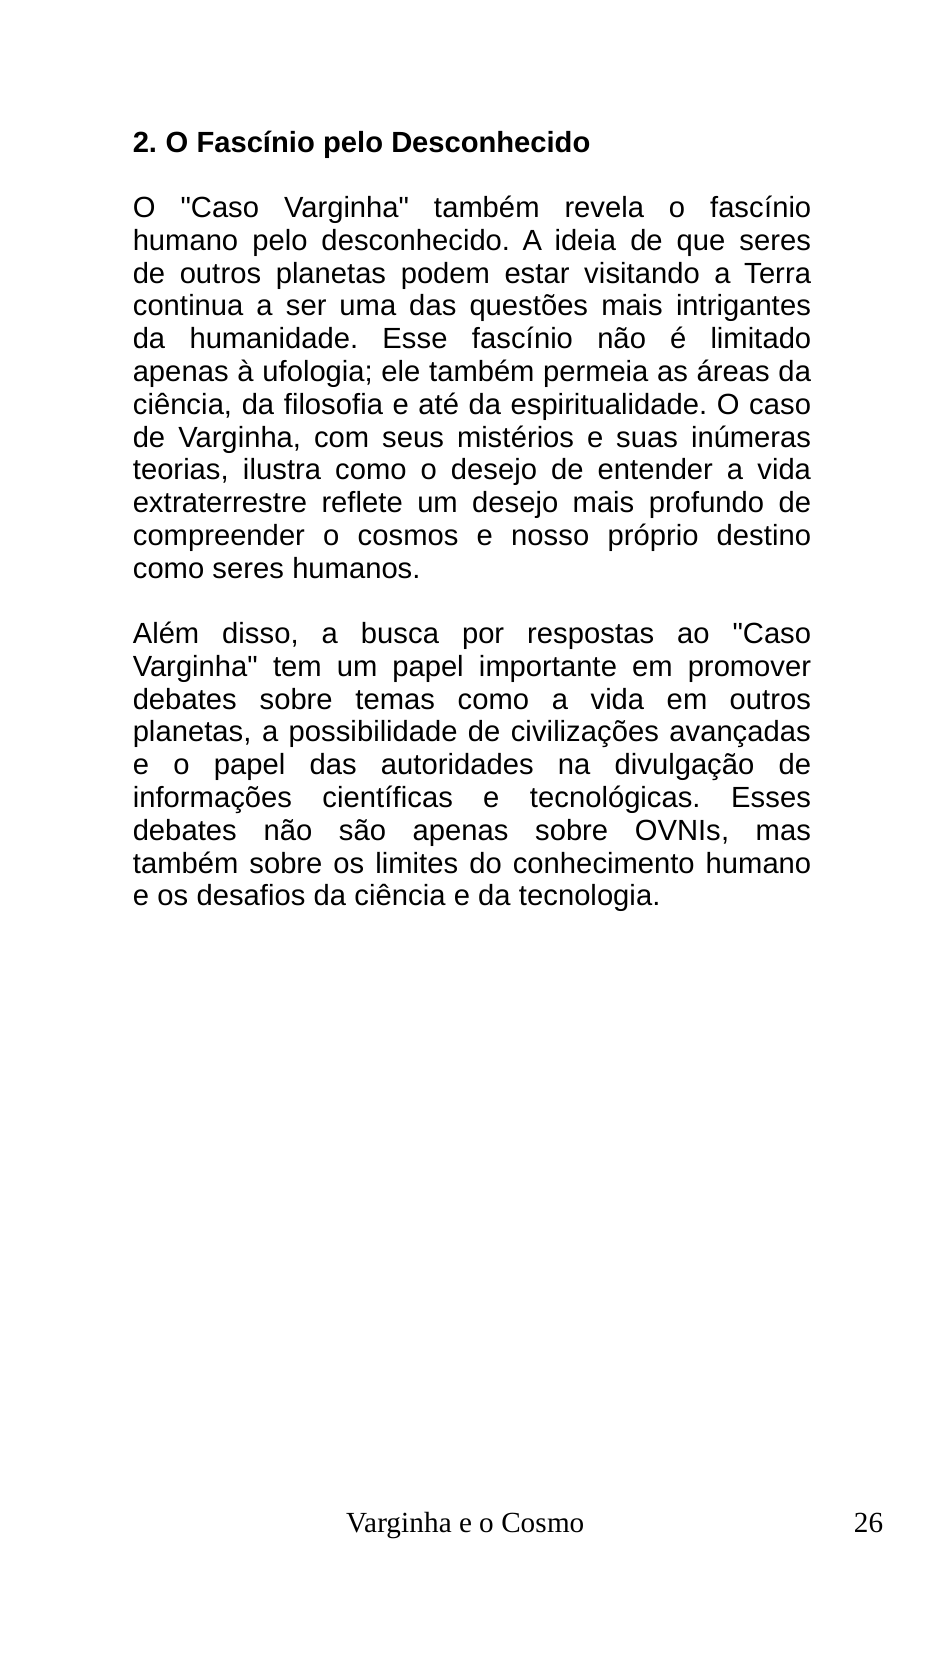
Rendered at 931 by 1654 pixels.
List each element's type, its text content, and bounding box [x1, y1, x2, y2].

text_box 2. O Fascínio pelo Desconhecido O "Caso Varginha" também revela o fascínio humano pelo desconhecido. A ideia de que seres de outros planetas podem estar visitando a Terra continua a ser uma das questões mais intrigantes da humanidade. Esse fascínio não é limitado apenas à ufologia; ele também permeia as áreas da ciência, da filosofia e até da espiritualidade. O caso de Varginha, com seus mistérios e suas inúmeras teorias, ilustra como o desejo de entender a vida extraterrestre reflete um desejo mais profundo de compreender o cosmos e nosso próprio destino como seres humanos. Além disso, a busca por respostas ao "Caso Varginha" tem um papel importante em promover debates sobre temas como a vida em outros planetas, a possibilidade de civilizações avançadas e o papel das autoridades na divulgação de informações científicas e tecnológicas. Esses debates não são apenas sobre OVNIs, mas também sobre os limites do conhecimento humano e os desafios da ciência e da tecnologia. [118, 118, 827, 920]
